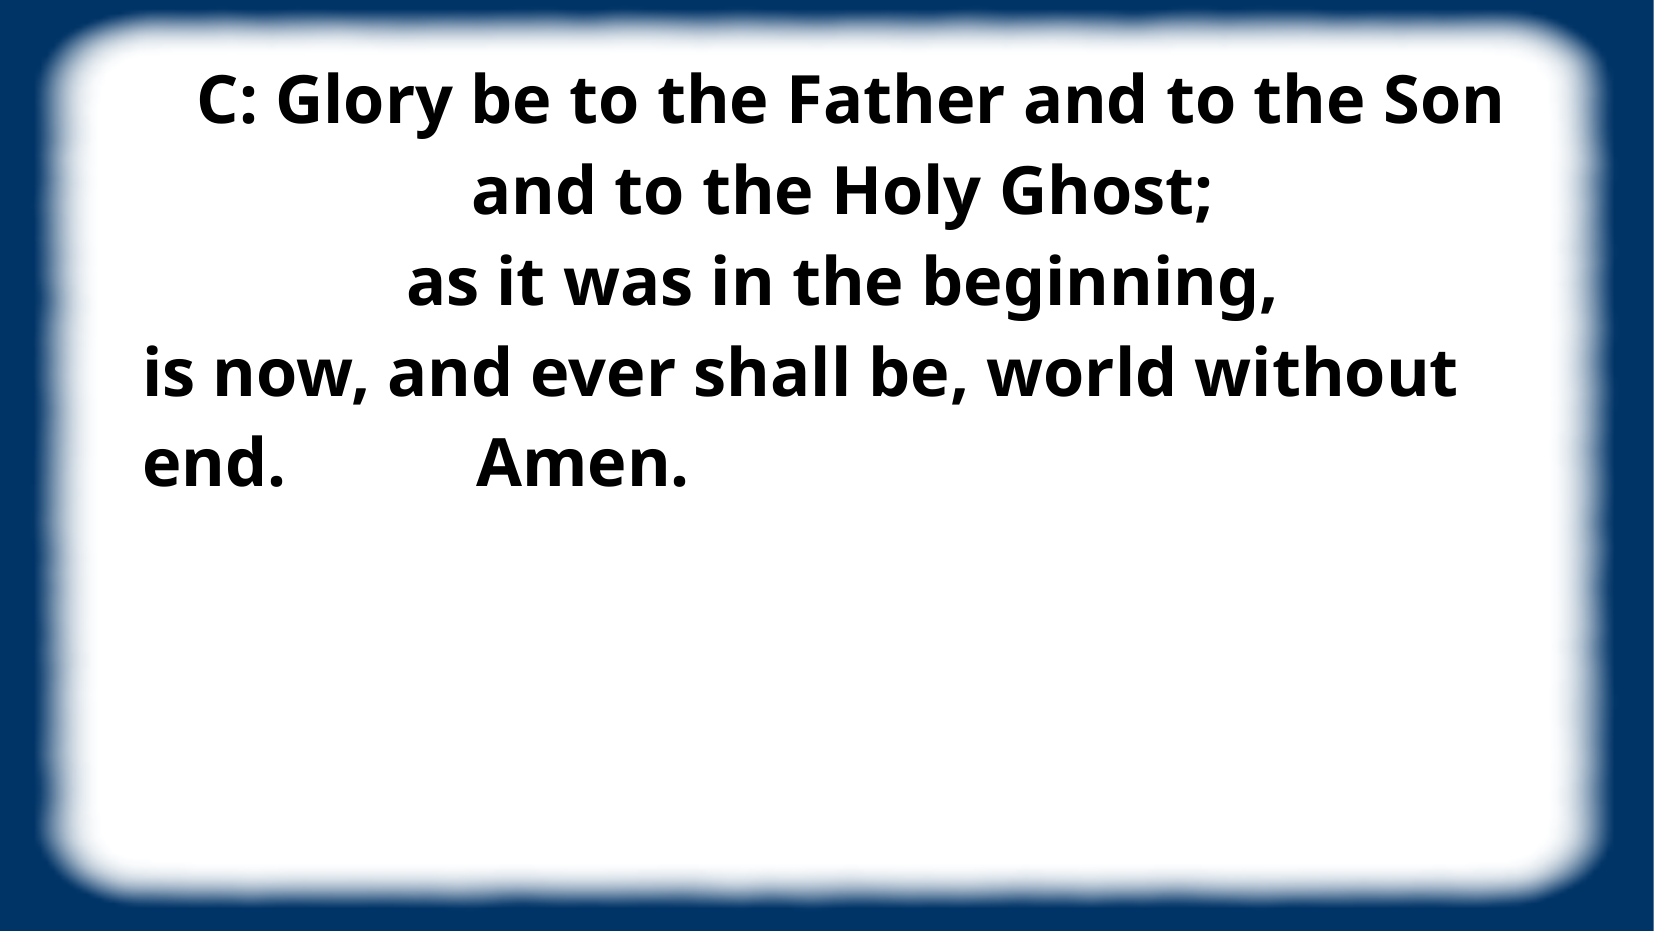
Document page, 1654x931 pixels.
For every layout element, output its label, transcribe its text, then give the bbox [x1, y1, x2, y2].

text_box C: Glory be to the Father and to the Son and to the Holy Ghost; as it was in the beginning, is now, and ever shall be, world without end. Amen. [90, 45, 1576, 637]
picture [0, 0, 1654, 931]
